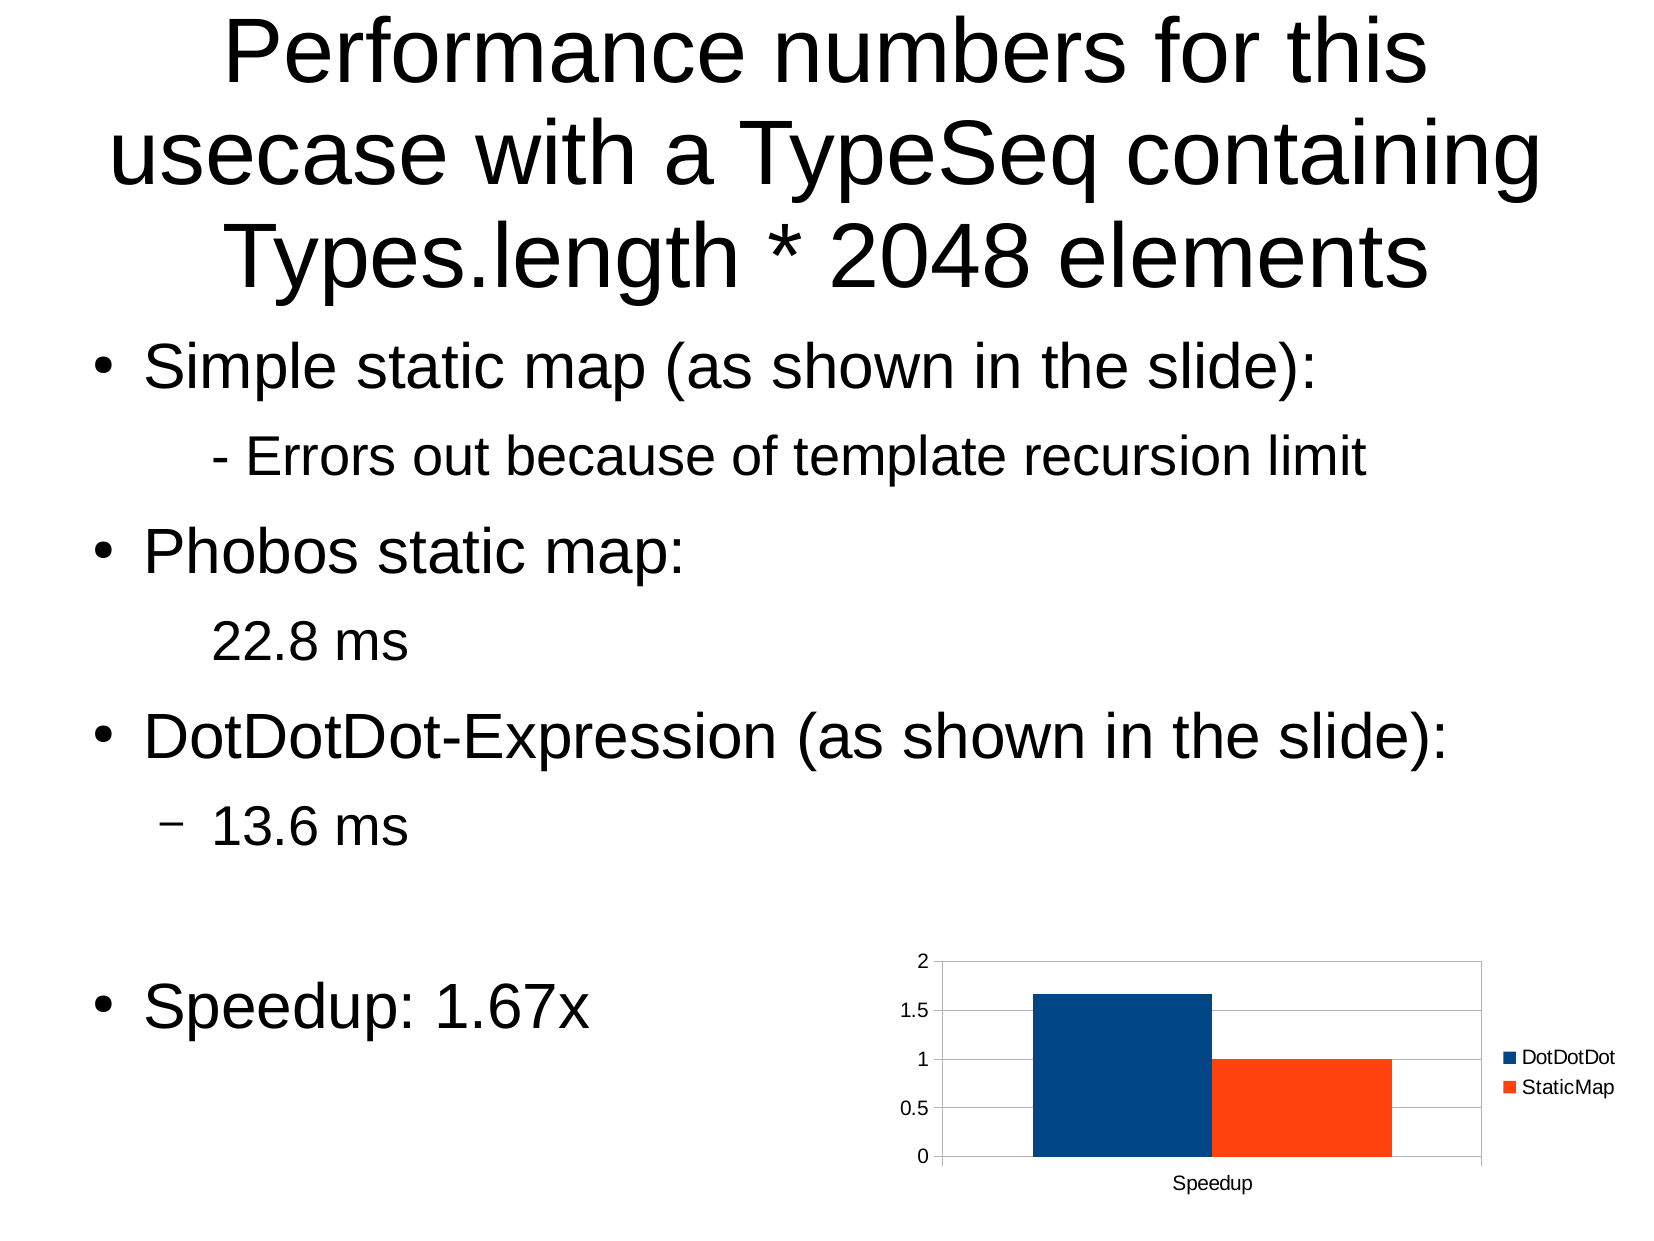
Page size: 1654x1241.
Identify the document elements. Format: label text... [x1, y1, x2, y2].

chart [885, 945, 1636, 1201]
title Performance numbers for this usecase with a TypeSeq containing Types.length * 2048 elements [82, 0, 1571, 307]
list Simple static map (as shown in the slide): - Errors out because of template recursion limit Phobos static map: 22.8 ms DotDotDot-Expression (as shown in the slide): 13.6 ms Speedup: 1.67x [75, 330, 1564, 1051]
